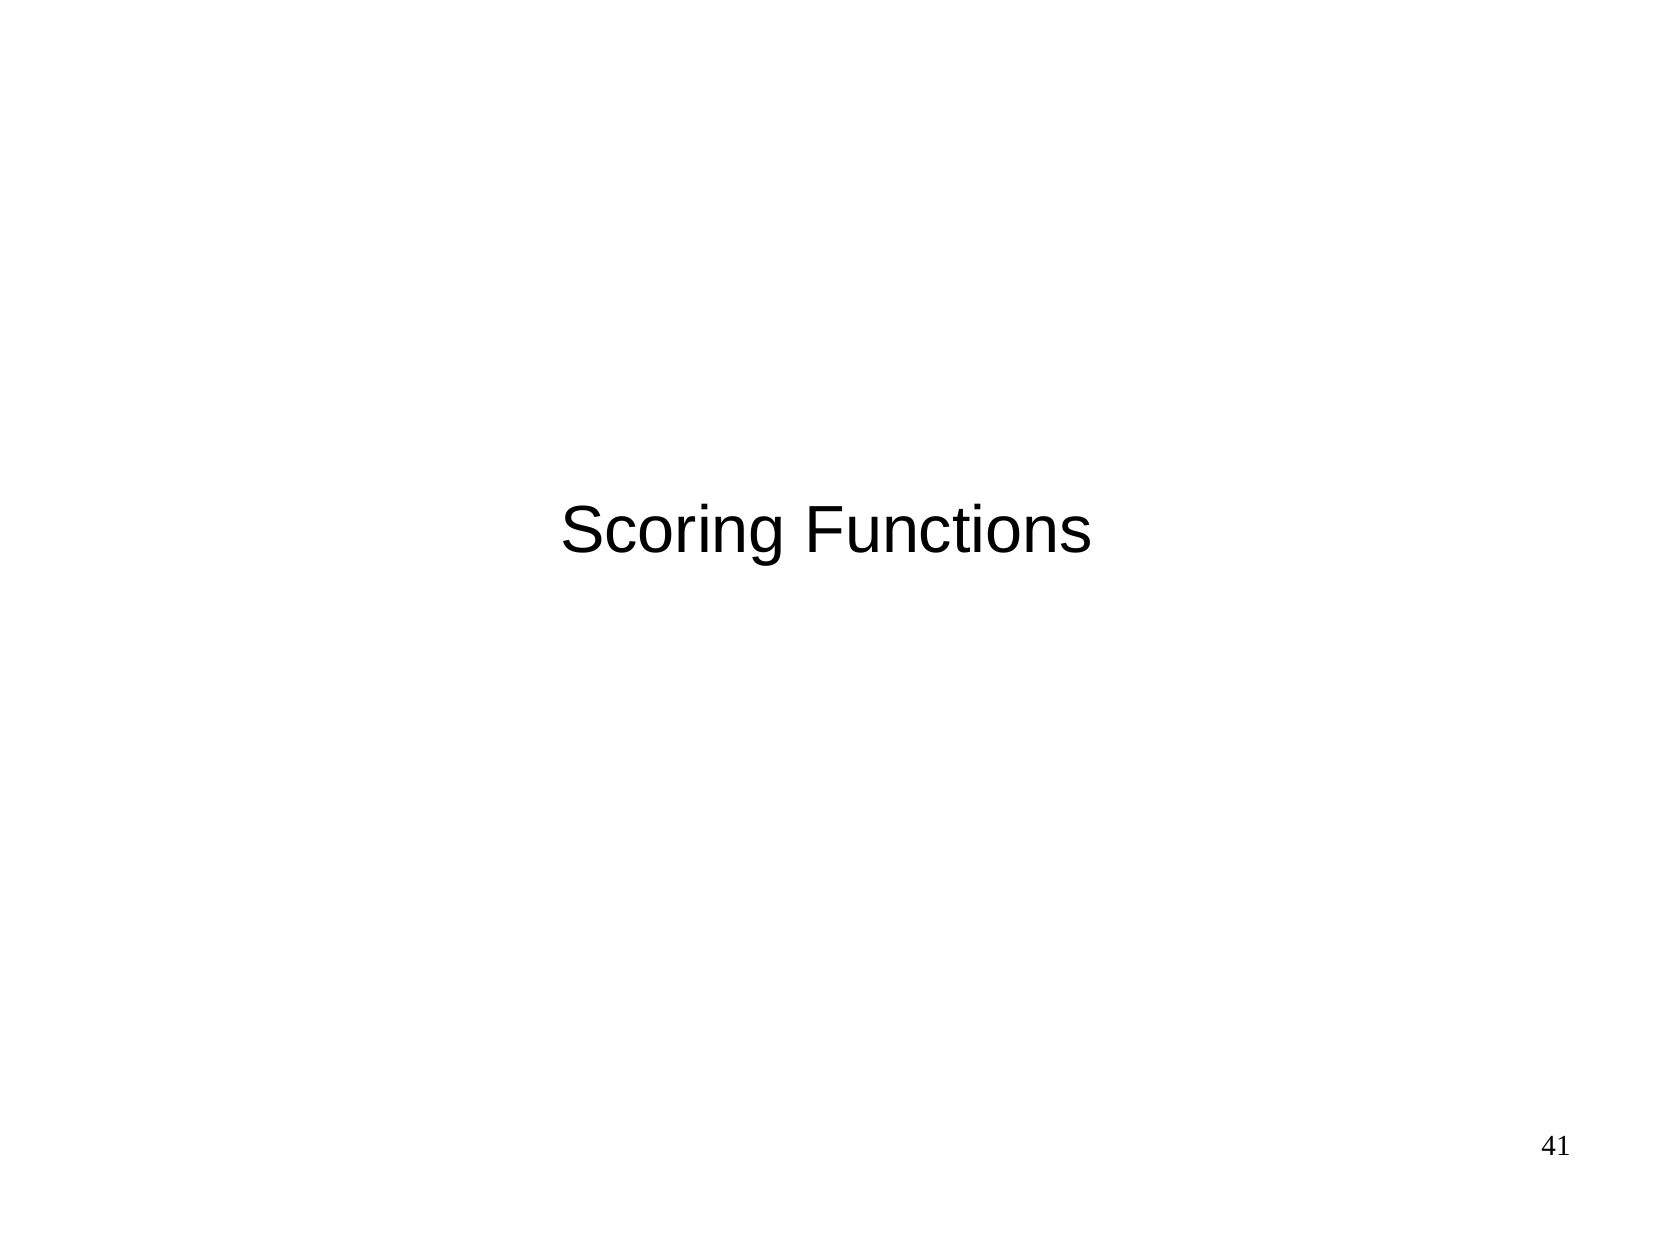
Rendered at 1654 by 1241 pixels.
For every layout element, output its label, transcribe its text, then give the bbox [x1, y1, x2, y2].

subtitle Scoring Functions [82, 49, 1571, 1010]
